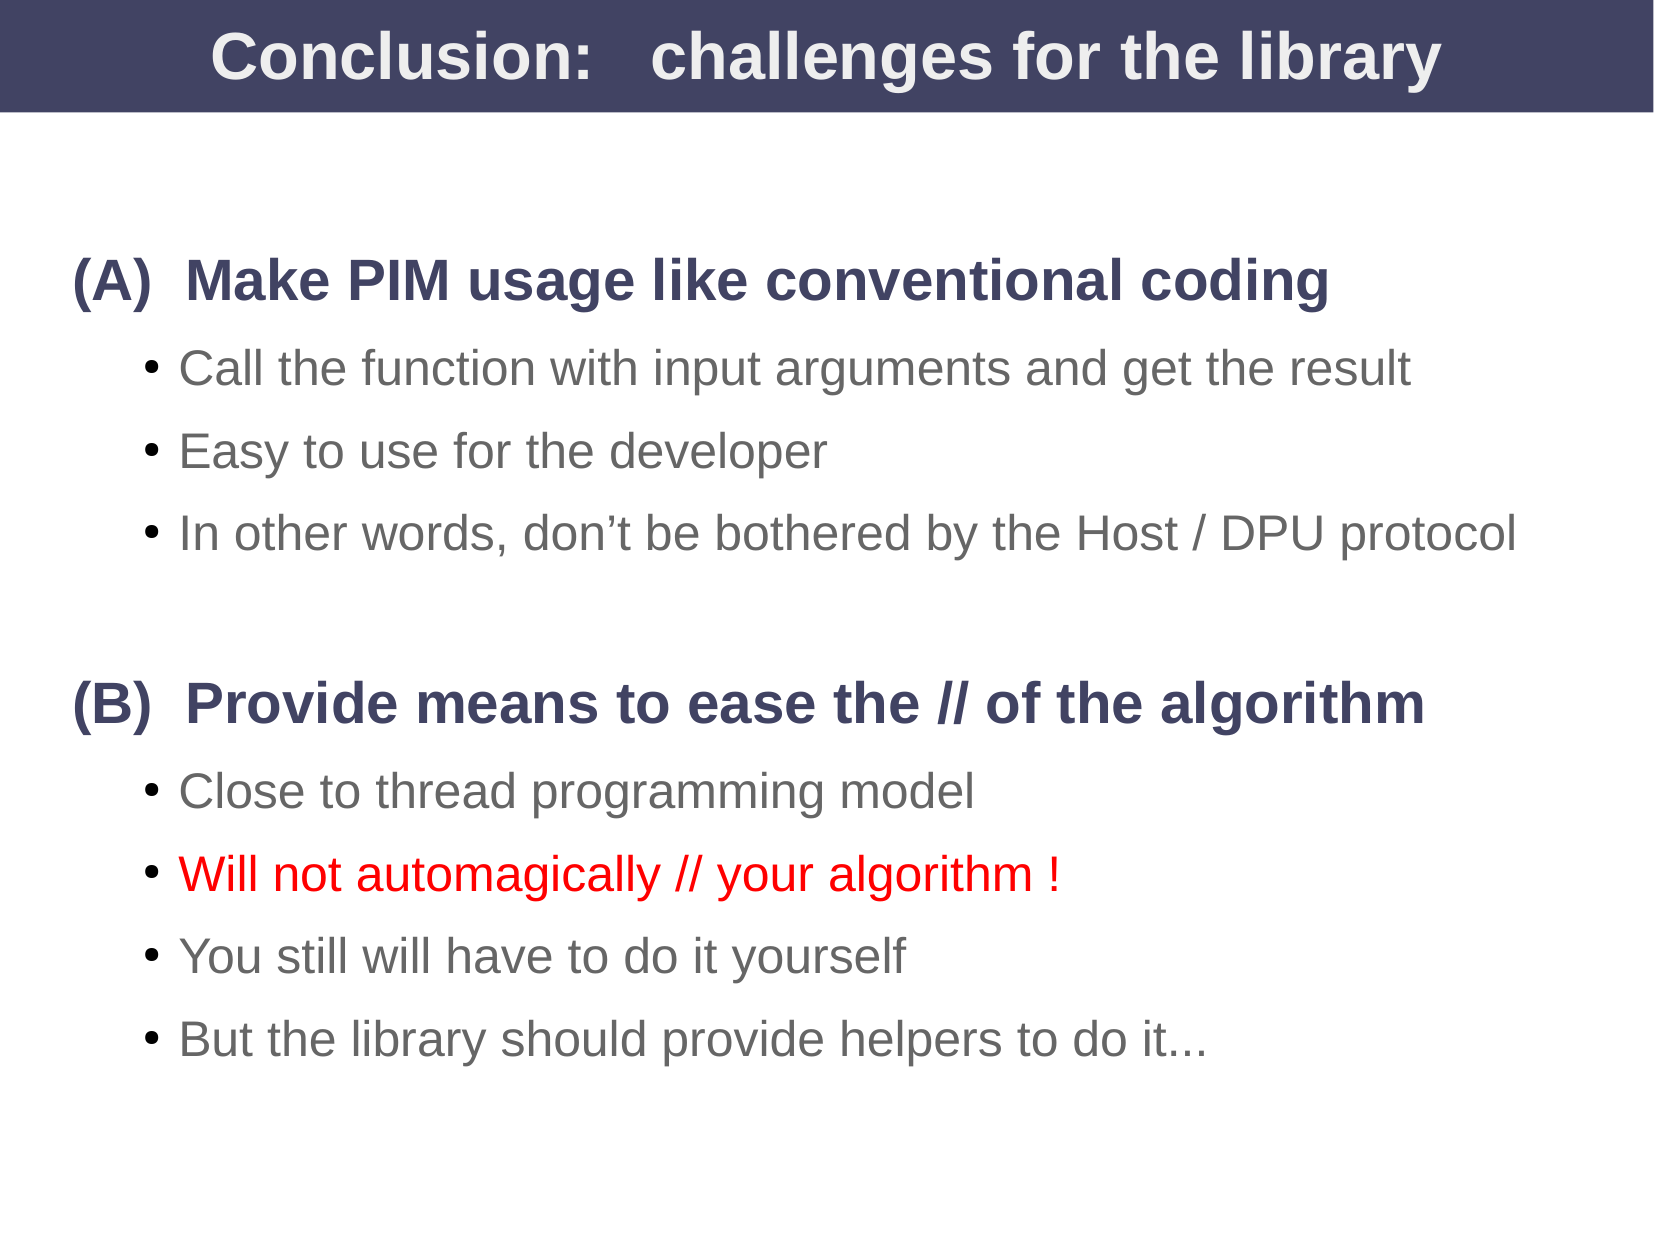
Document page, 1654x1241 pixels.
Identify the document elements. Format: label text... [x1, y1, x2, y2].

text_box (A) Make PIM usage like conventional coding Call the function with input arguments and get the result Easy to use for the developer In other words, don’t be bothered by the Host / DPU protocol (B) Provide means to ease the // of the algorithm Close to thread programming model Will not automagically // your algorithm ! You still will have to do it yourself But the library should provide helpers to do it... [57, 240, 1651, 1201]
text_box Conclusion: challenges for the library [0, 0, 1654, 113]
